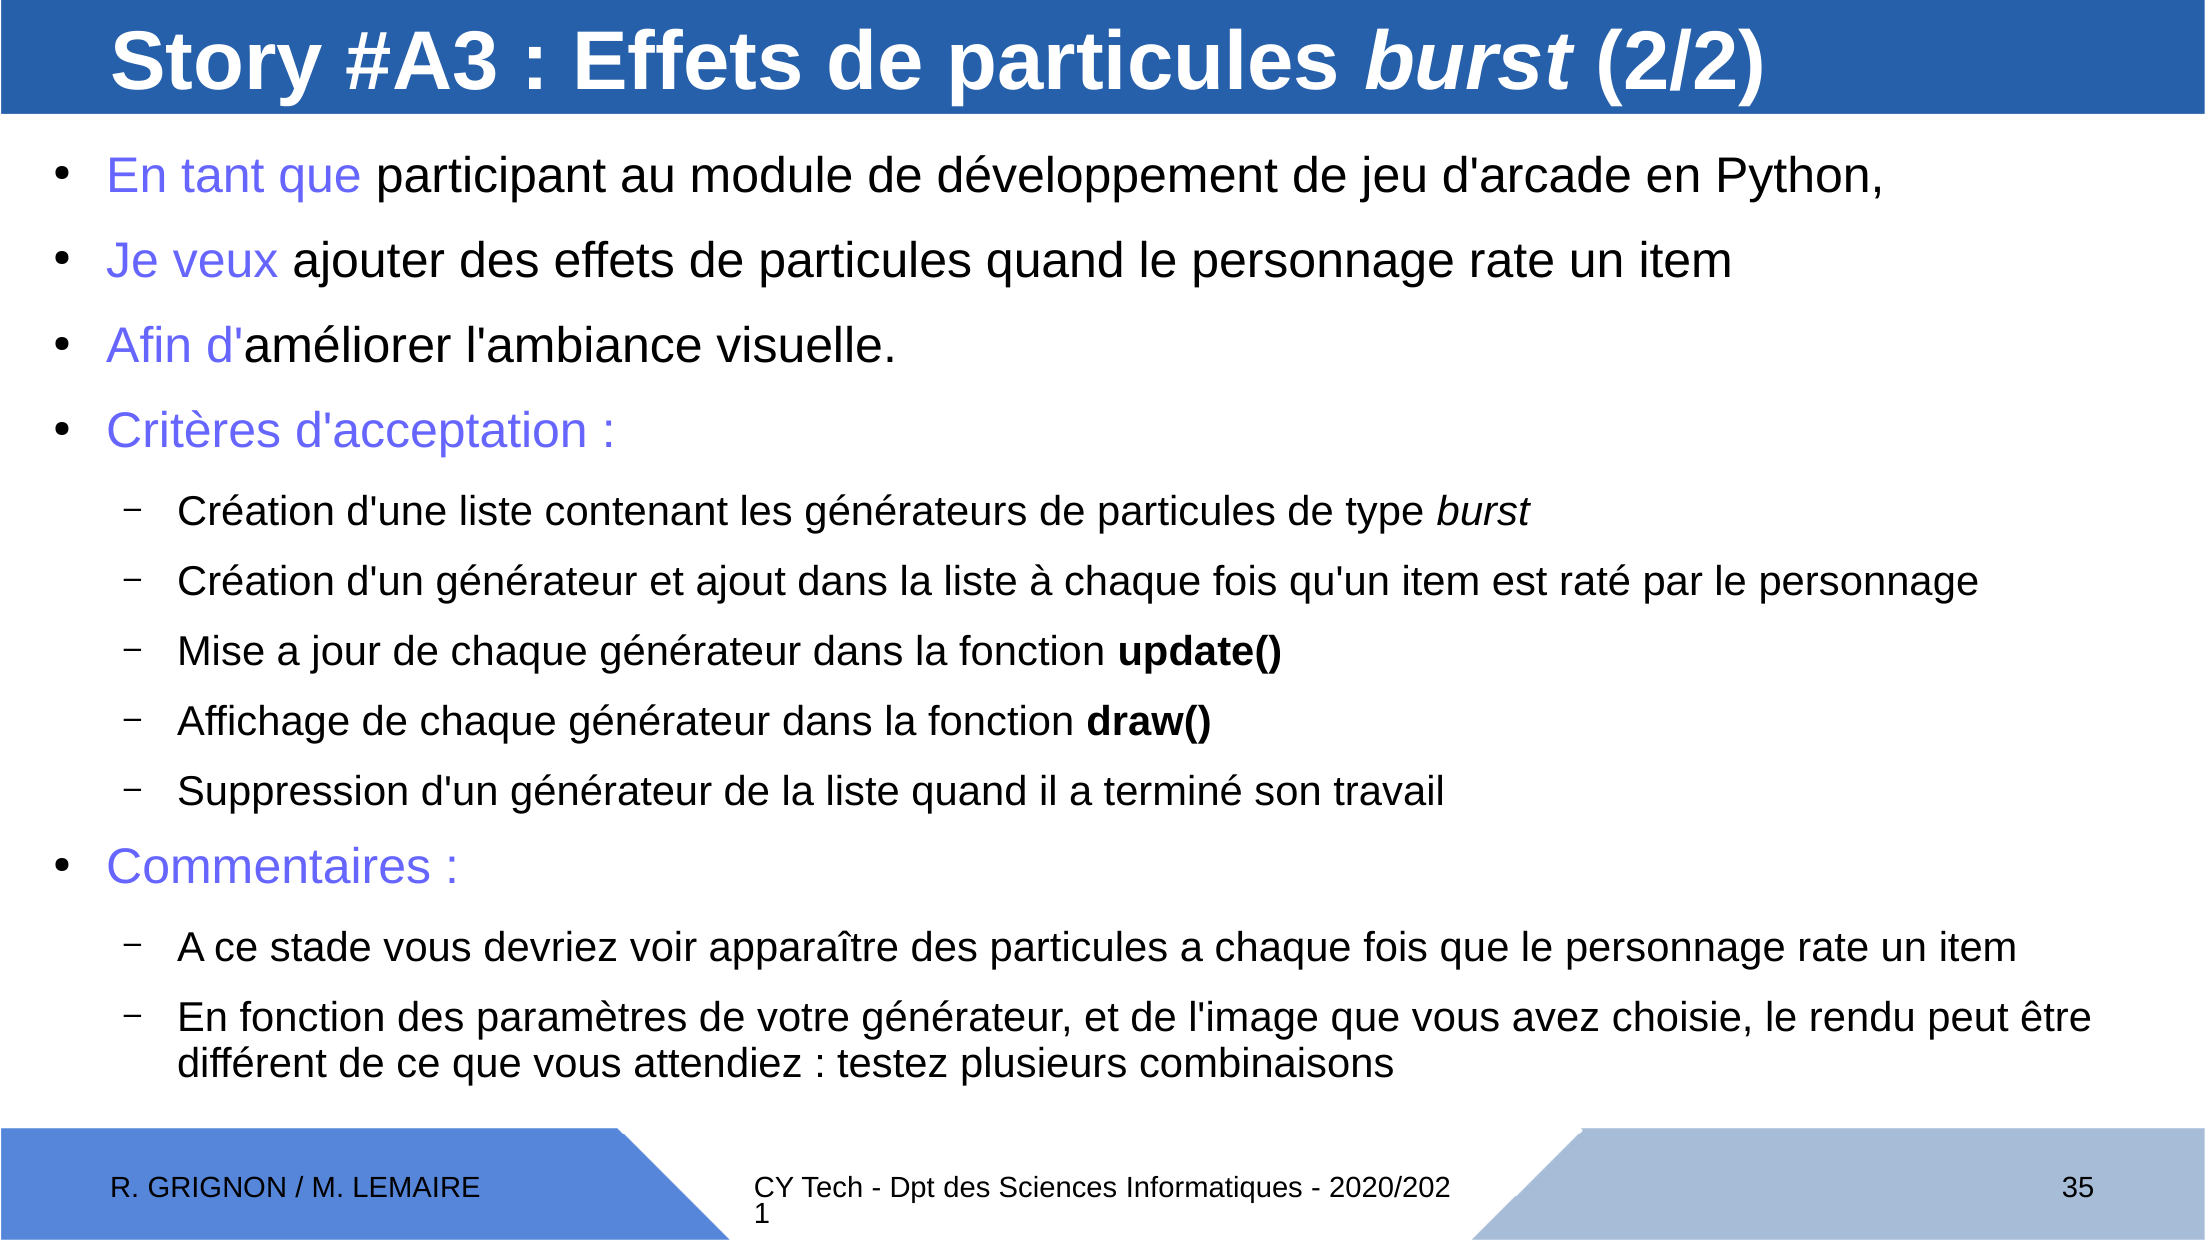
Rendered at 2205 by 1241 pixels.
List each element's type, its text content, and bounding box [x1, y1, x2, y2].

list En tant que participant au module de développement de jeu d'arcade en Python, Je veux ajouter des effets de particules quand le personnage rate un item Afin d'améliorer l'ambiance visuelle. Critères d'acceptation : Création d'une liste contenant les générateurs de particules de type burst Création d'un générateur et ajout dans la liste à chaque fois qu'un item est raté par le personnage Mise a jour de chaque générateur dans la fonction update() Affichage de chaque générateur dans la fonction draw() Suppression d'un générateur de la liste quand il a terminé son travail Commentaires : A ce stade vous devriez voir apparaître des particules a chaque fois que le personnage rate un item En fonction des paramètres de votre générateur, et de l'image que vous avez choisie, le rendu peut être différent de ce que vous attendiez : testez plusieurs combinaisons [35, 217, 2186, 1091]
title Story #A3 : Effets de particules burst (2/2) [110, 49, 2095, 217]
picture [0, 0, 2205, 1241]
